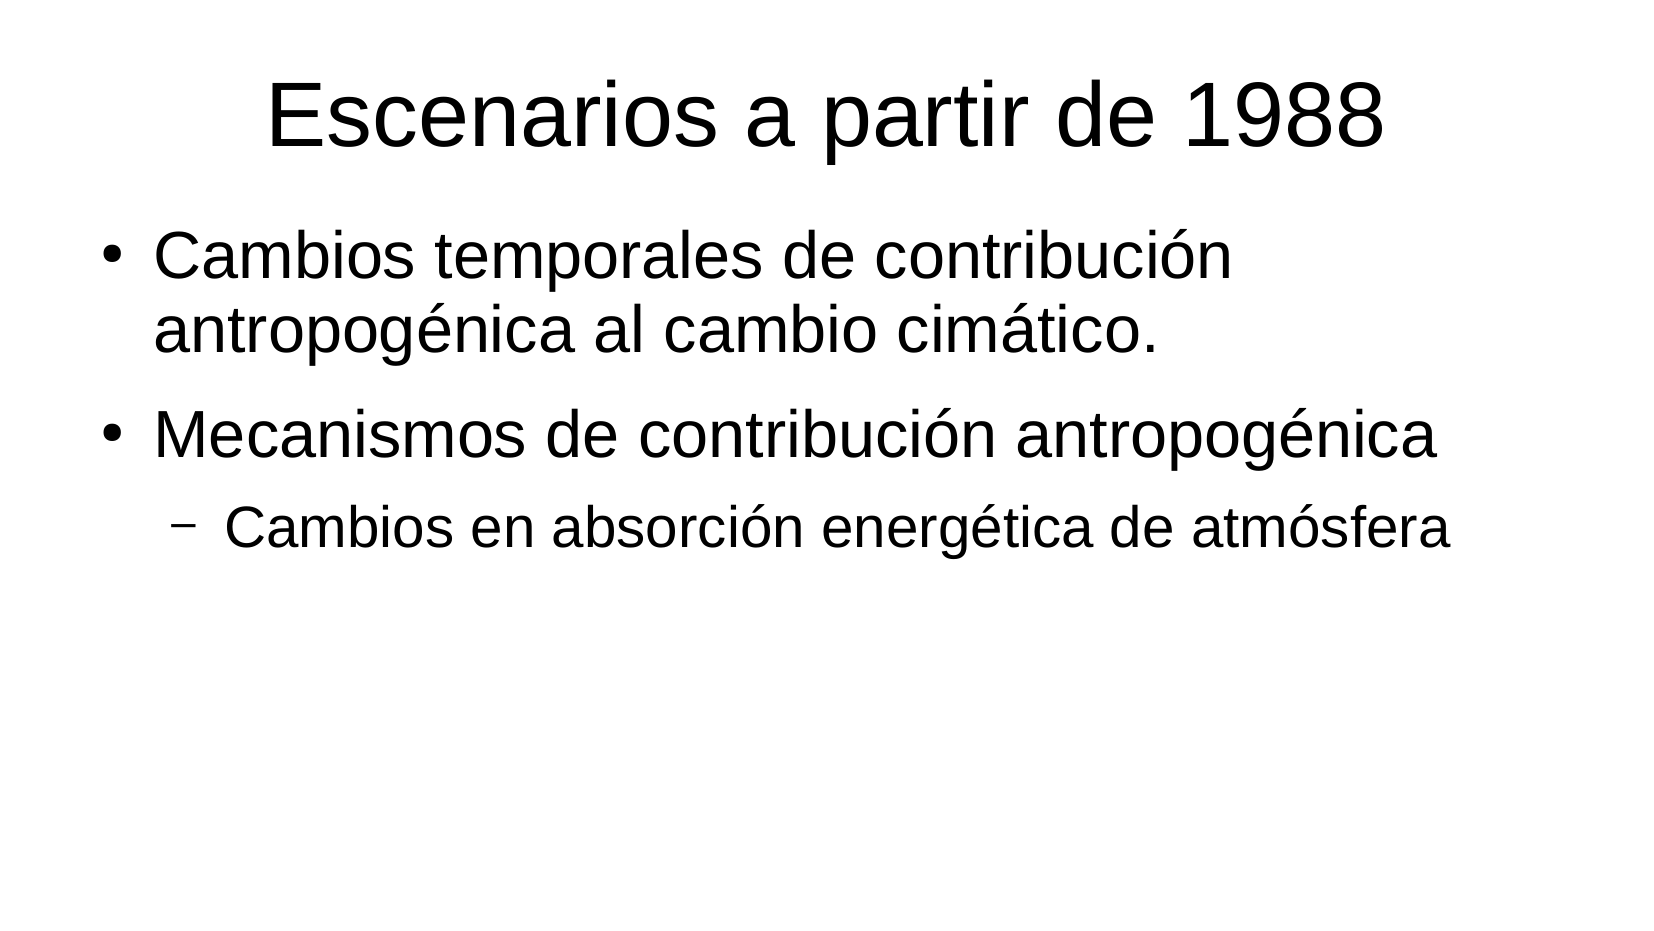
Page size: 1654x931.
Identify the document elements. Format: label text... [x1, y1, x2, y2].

list Cambios temporales de contribución antropogénica al cambio cimático. Mecanismos de contribución antropogénica Cambios en absorción energética de atmósfera [82, 217, 1571, 758]
title Escenarios a partir de 1988 [82, 37, 1571, 193]
